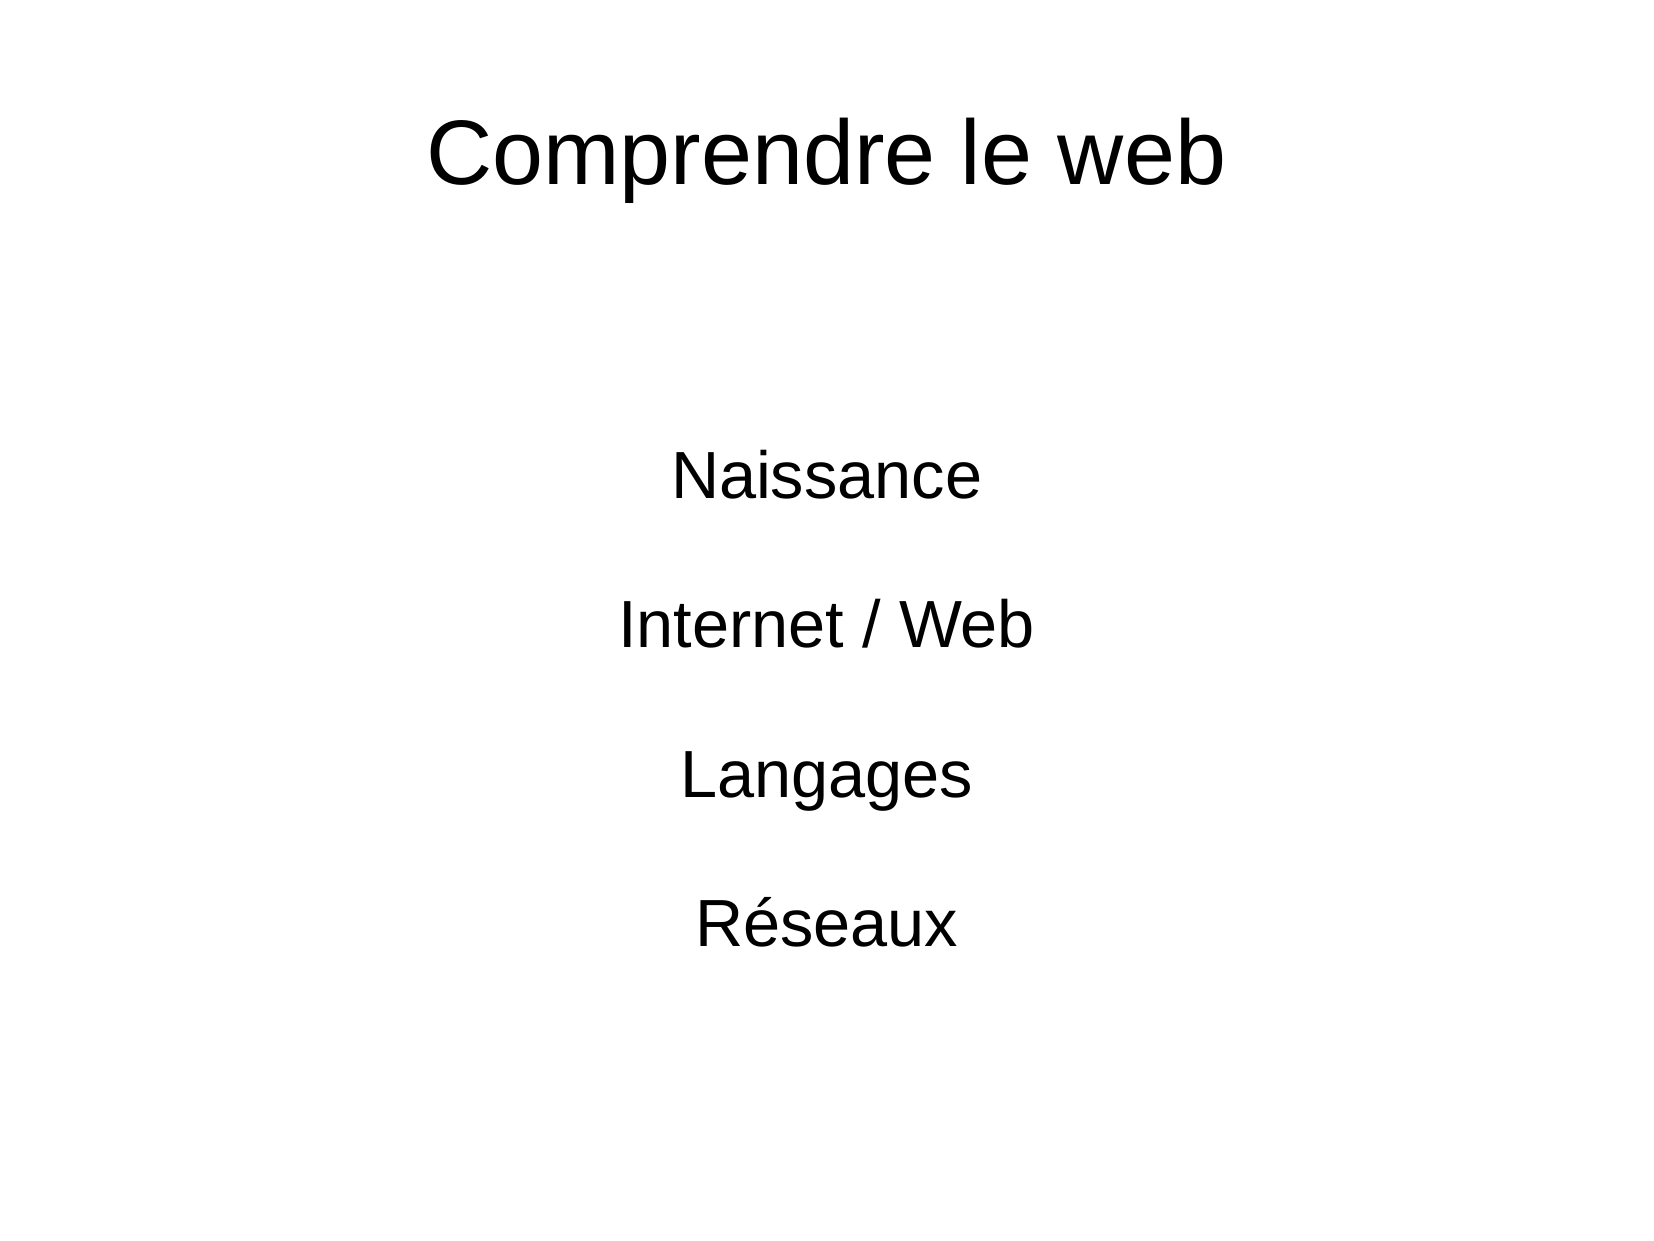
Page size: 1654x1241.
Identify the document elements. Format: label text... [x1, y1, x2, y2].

subtitle Naissance Internet / Web Langages Réseaux [82, 290, 1571, 1109]
title Comprendre le web [82, 49, 1571, 257]
